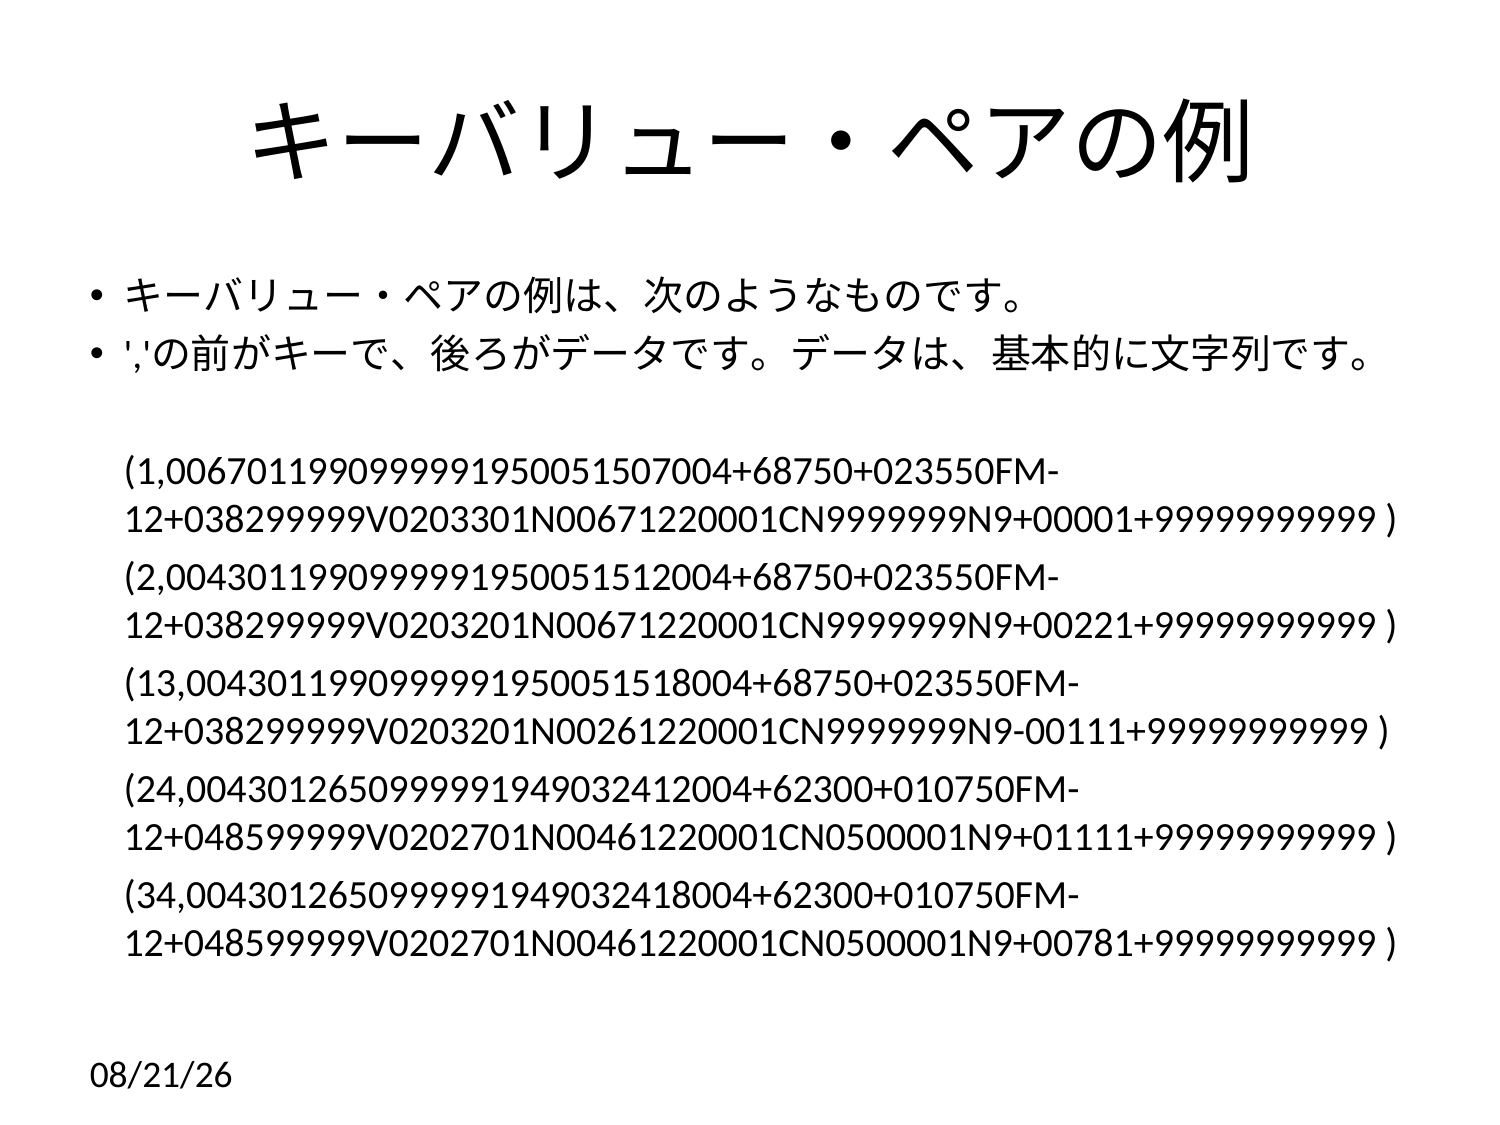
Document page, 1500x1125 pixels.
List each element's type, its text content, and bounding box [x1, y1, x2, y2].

title キーバリュー・ペアの例 [75, 21, 1426, 257]
list キーバリュー・ペアの例は、次のようなものです。 ','の前がキーで、後ろがデータです。データは、基本的に文字列です。 (1,0067011990999991950051507004+68750+023550FM-12+038299999V0203301N00671220001CN9999999N9+00001+99999999999 ) (2,0043011990999991950051512004+68750+023550FM-12+038299999V0203201N00671220001CN9999999N9+00221+99999999999 ) (13,0043011990999991950051518004+68750+023550FM-12+038299999V0203201N00261220001CN9999999N9-00111+99999999999 ) (24,0043012650999991949032412004+62300+010750FM-12+048599999V0202701N00461220001CN0500001N9+01111+99999999999 ) (34,0043012650999991949032418004+62300+010750FM-12+048599999V0202701N00461220001CN0500001N9+00781+99999999999 ) [75, 262, 1426, 1006]
